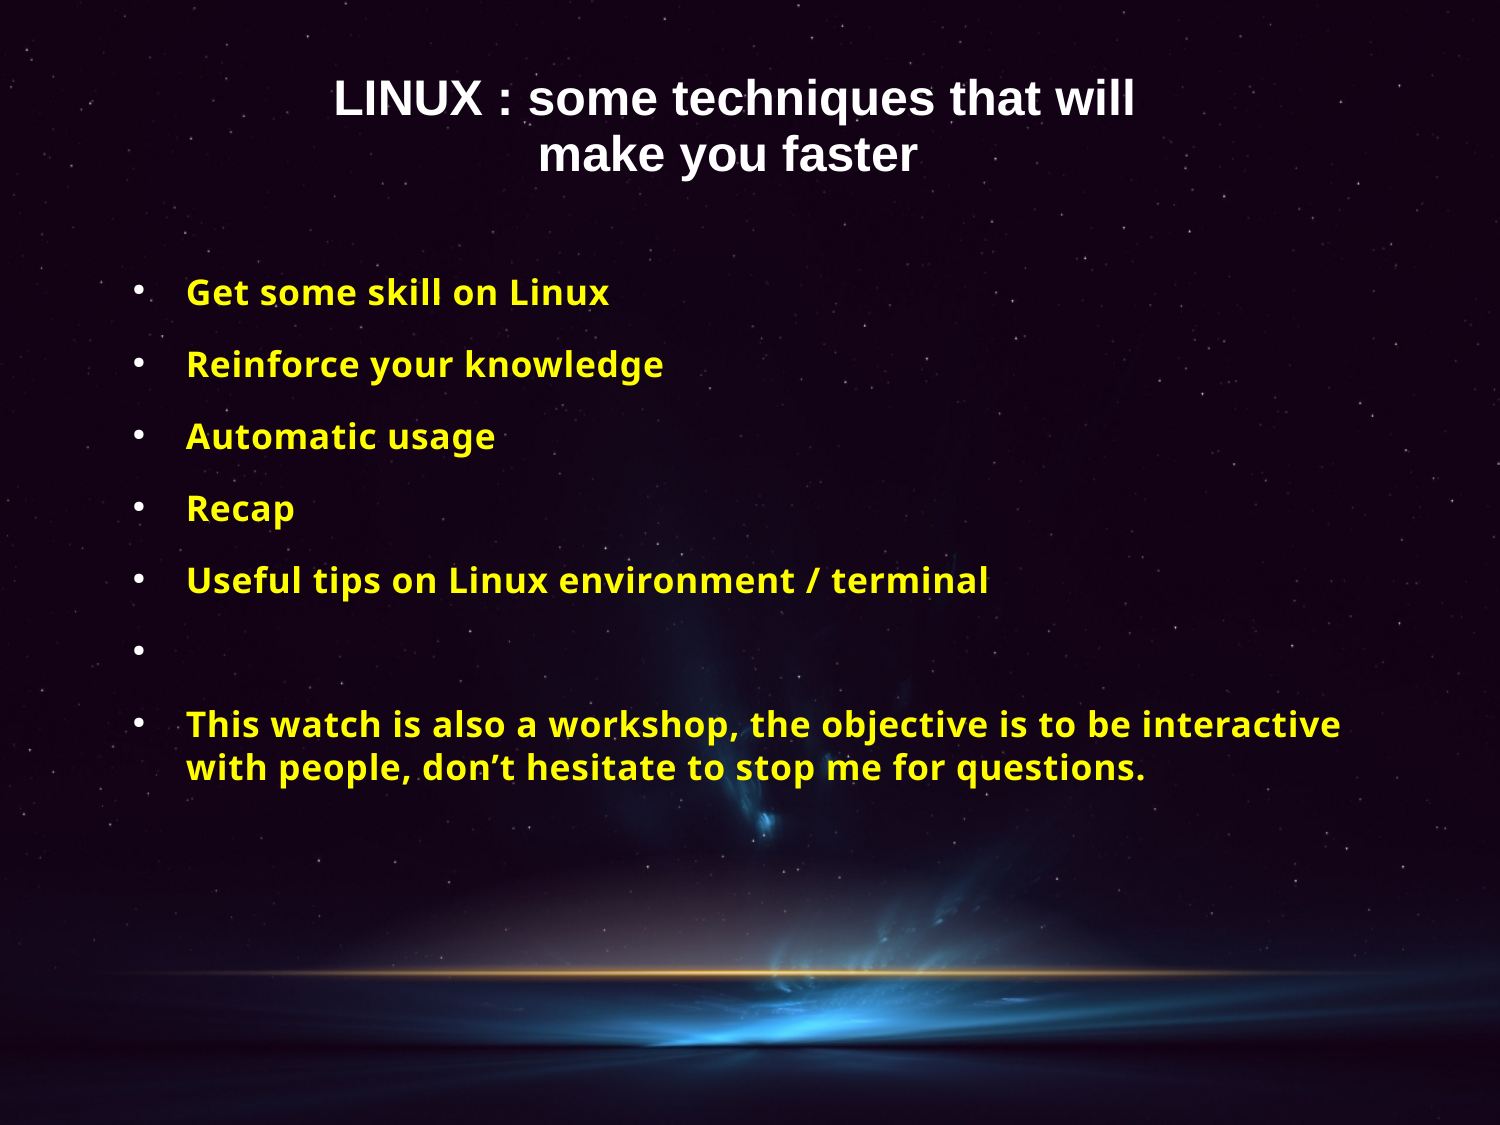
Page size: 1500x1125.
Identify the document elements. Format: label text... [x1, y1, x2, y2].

list Get some skill on Linux Reinforce your knowledge Automatic usage Recap Useful tips on Linux environment / terminal This watch is also a workshop, the objective is to be interactive with people, don’t hesitate to stop me for questions. [99, 262, 1400, 938]
picture [0, 0, 1500, 1125]
title [99, 45, 1400, 233]
text_box LINUX : some techniques that will make you faster [285, 63, 1186, 190]
